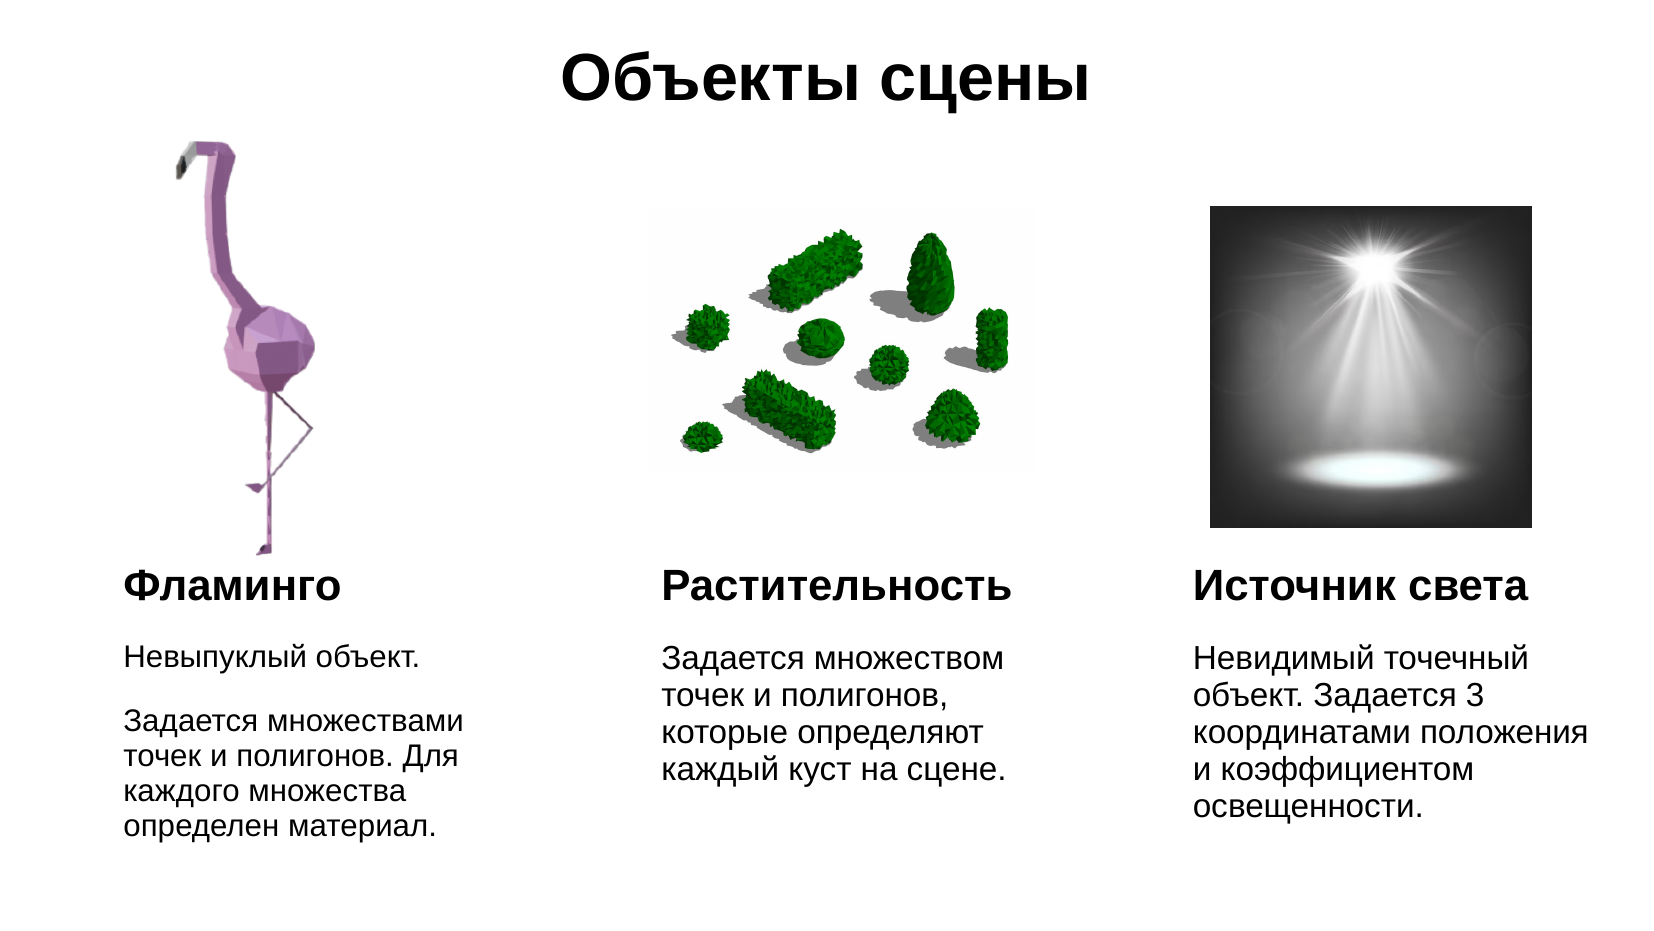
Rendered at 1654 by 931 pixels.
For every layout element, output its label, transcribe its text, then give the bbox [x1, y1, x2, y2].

list Фламинго Невыпуклый объект. Задается множествами точек и полигонов. Для каждого множества определен материал. [52, 561, 532, 931]
picture [118, 118, 401, 562]
list Источник света Невидимый точечный объект. Задается 3 координатами положения и коэффициентом освещенности. [1122, 561, 1608, 931]
picture [1210, 206, 1532, 528]
list Растительность Задается множеством точек и полигонов, которые определяют каждый куст на сцене. [590, 561, 1076, 931]
title Объекты сцены [82, 0, 1571, 156]
picture [649, 207, 1034, 473]
